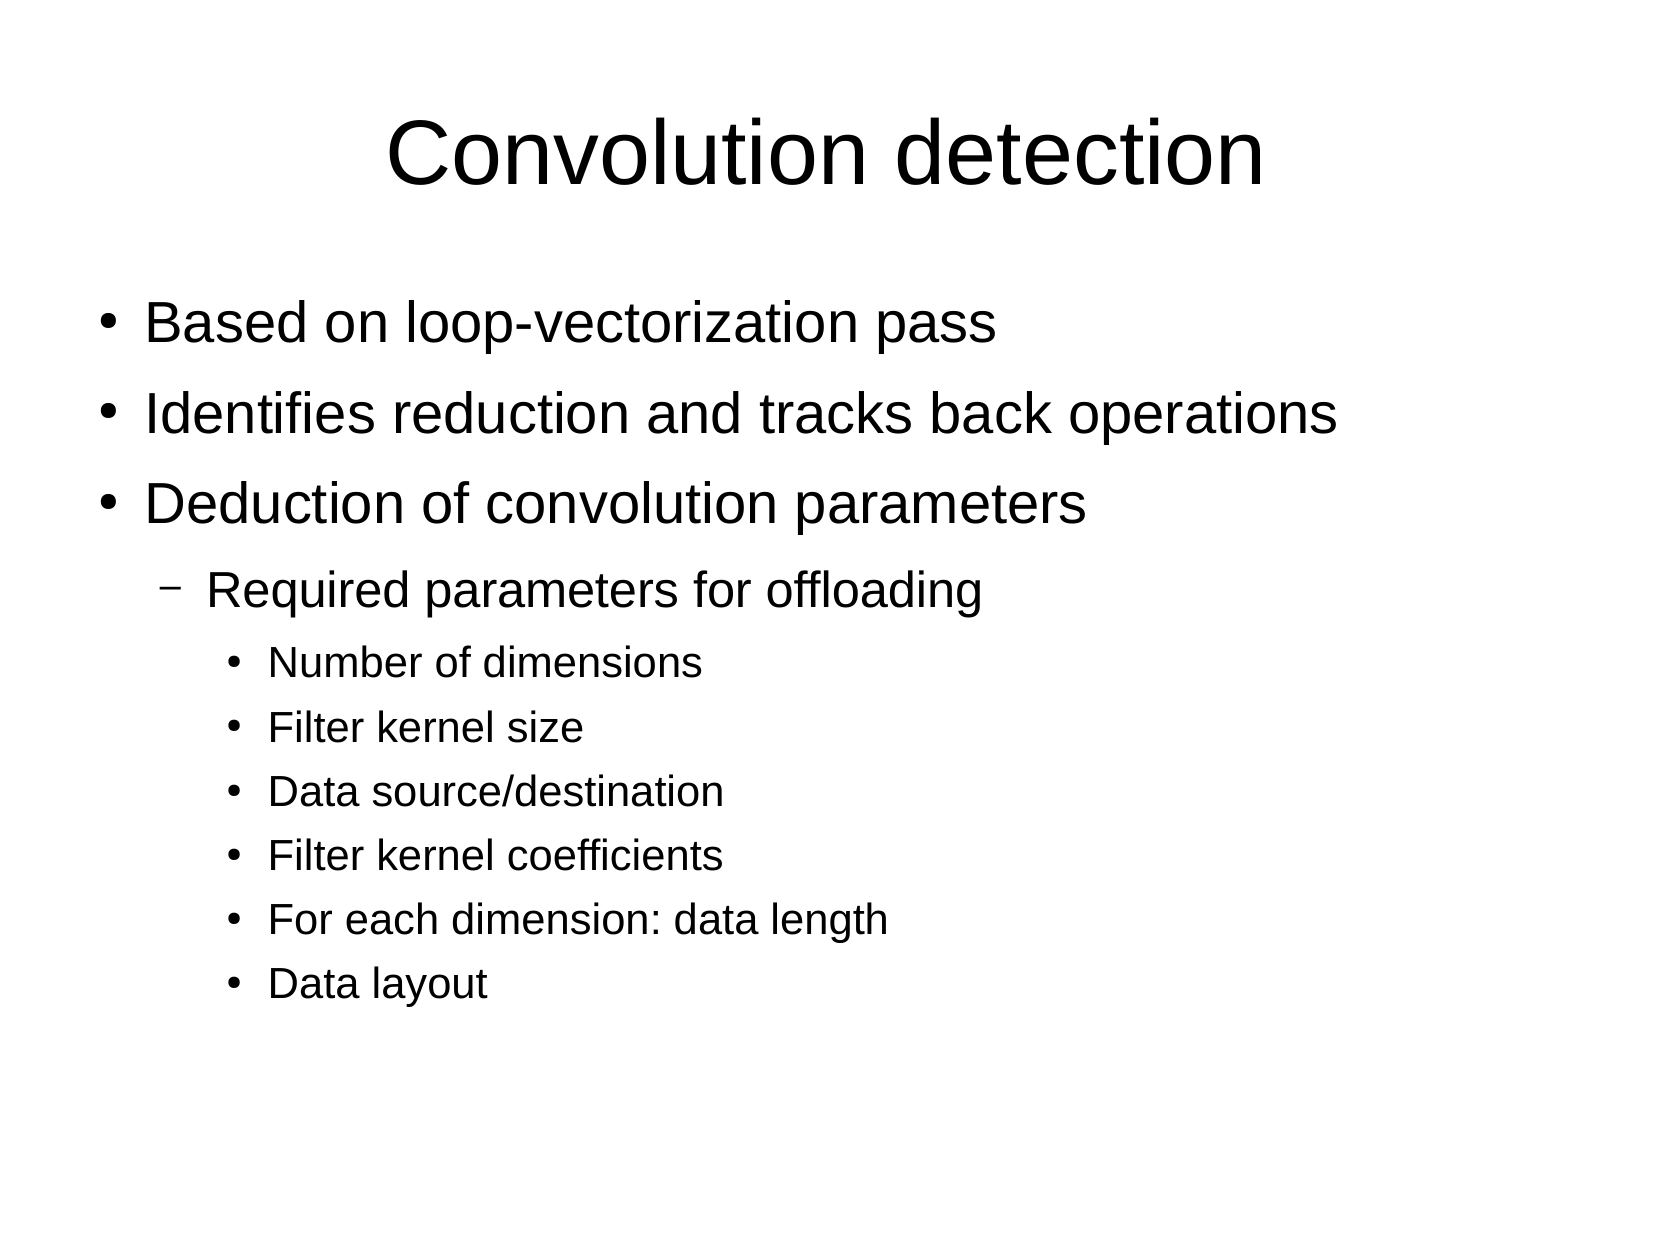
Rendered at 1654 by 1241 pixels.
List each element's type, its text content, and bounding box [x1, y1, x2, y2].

title Convolution detection [82, 49, 1571, 257]
list Based on loop-vectorization pass Identifies reduction and tracks back operations Deduction of convolution parameters Required parameters for offloading Number of dimensions Filter kernel size Data source/destination Filter kernel coefficients For each dimension: data length Data layout [82, 290, 1571, 1010]
